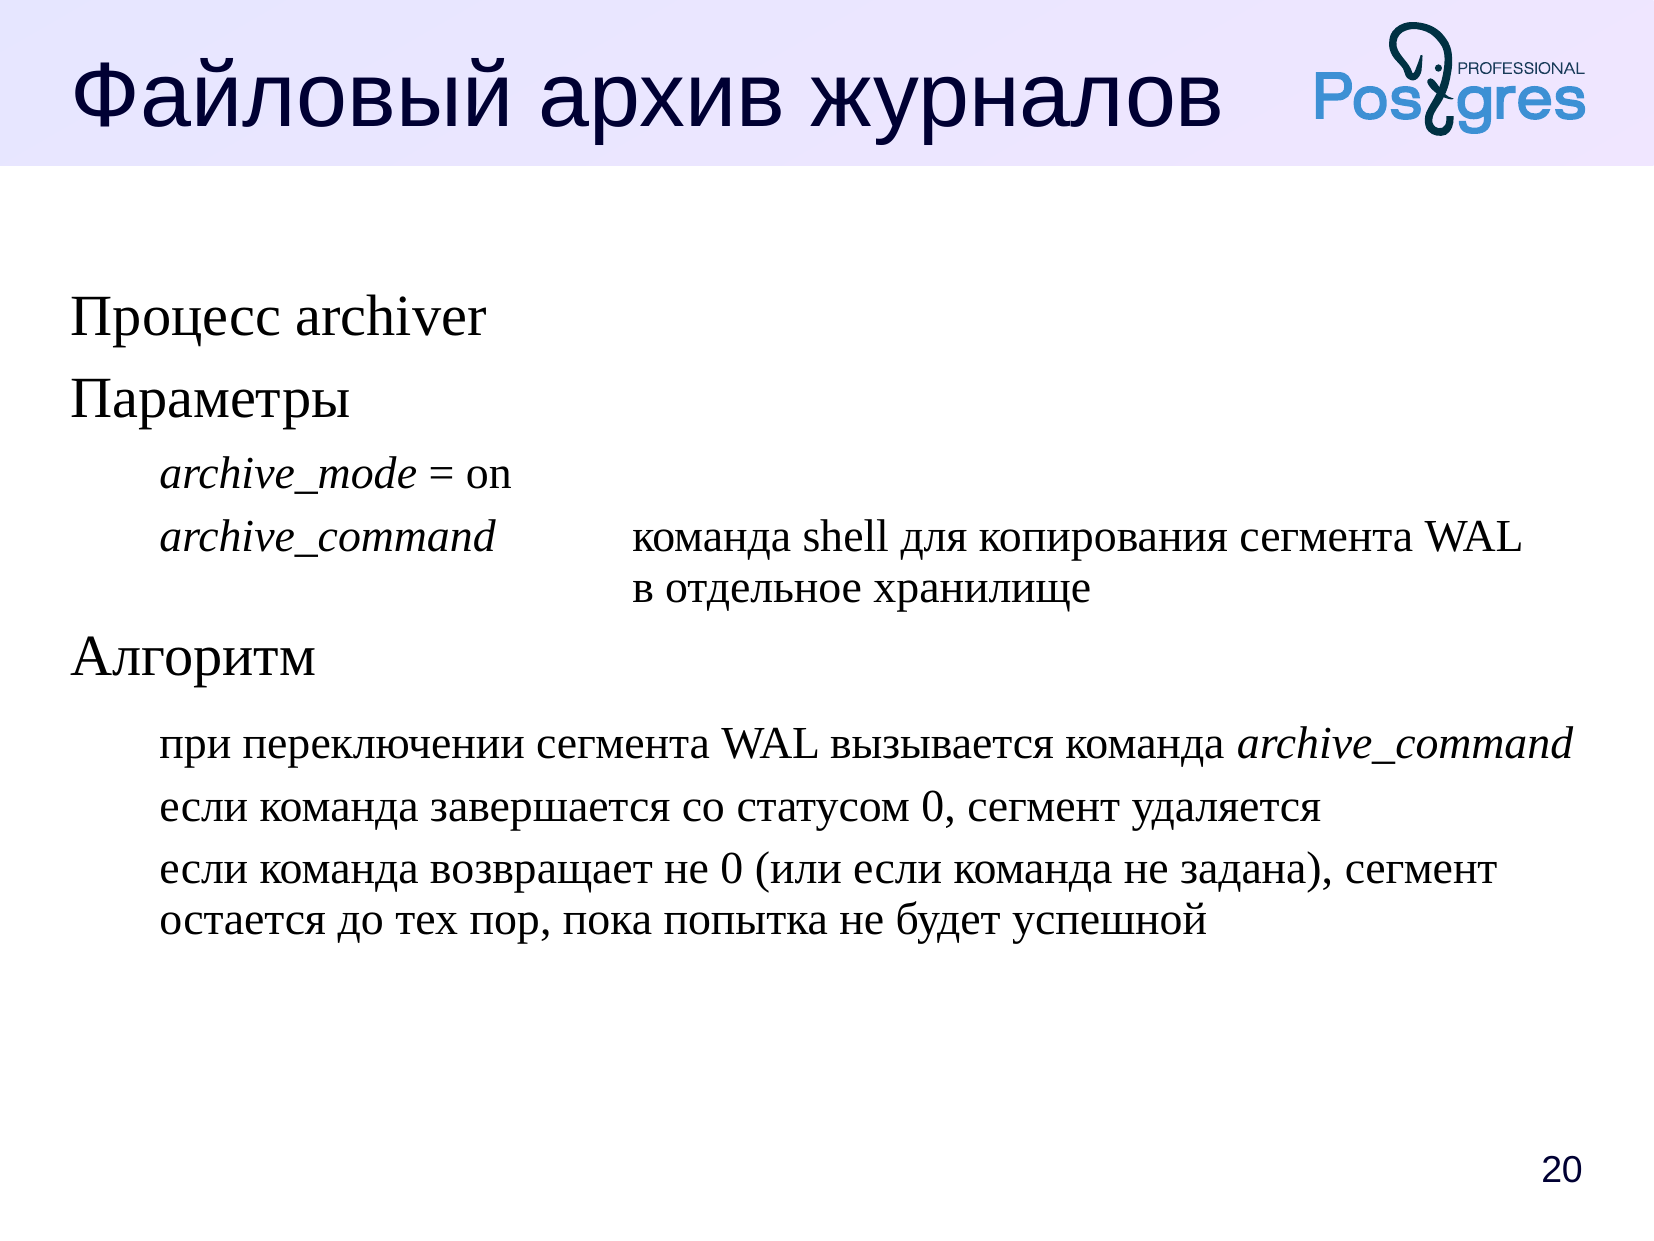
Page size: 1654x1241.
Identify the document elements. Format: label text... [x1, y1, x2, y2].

title Файловый архив журналов [70, 43, 1276, 147]
list Процесс archiver Параметры archive_mode = on archive_command команда shell для копирования сегмента WAL в отдельное хранилище Алгоритм при переключении сегмента WAL вызывается команда archive_command если команда завершается со статусом 0, сегмент удаляется если команда возвращает не 0 (или если команда не задана), сегмент остается до тех пор, пока попытка не будет успешной [70, 283, 1583, 1134]
